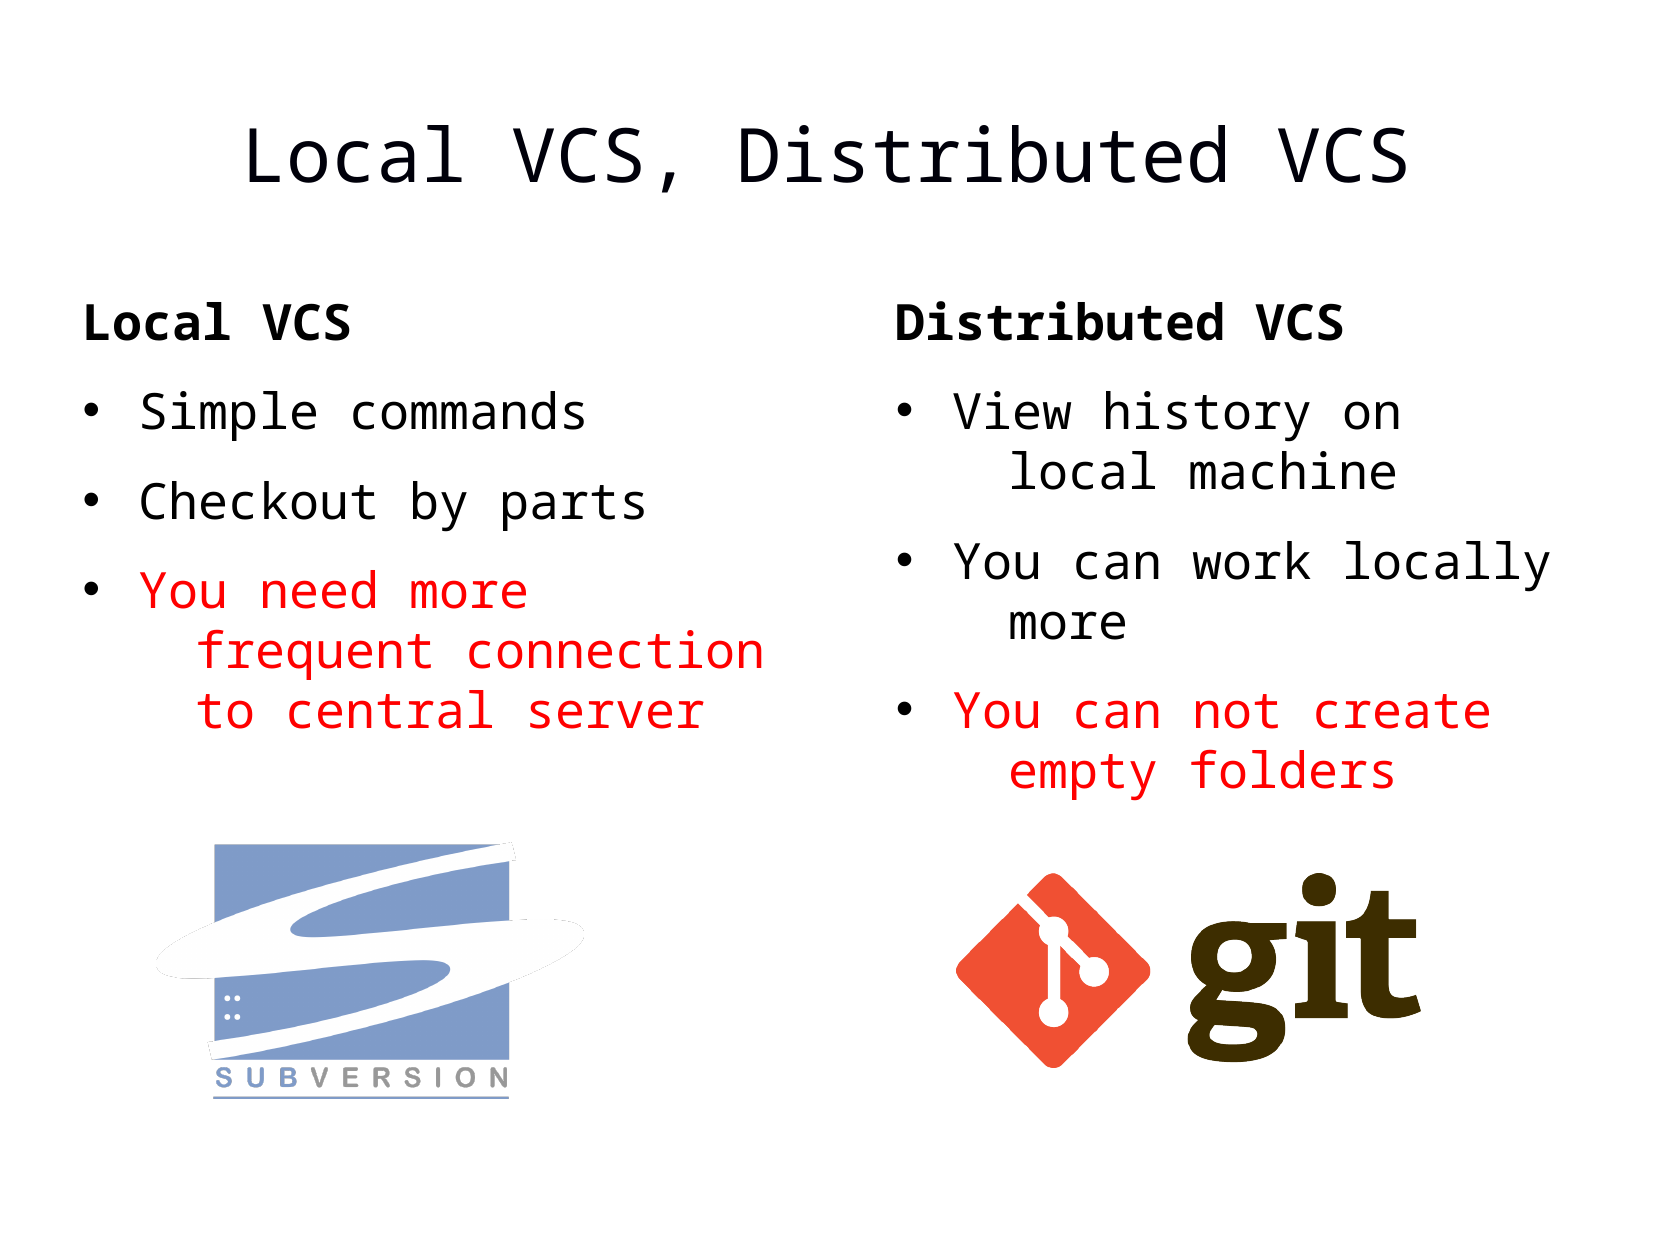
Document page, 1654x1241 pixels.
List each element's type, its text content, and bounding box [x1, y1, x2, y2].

picture [156, 842, 584, 1099]
text_box Distributed VCS View history on local machine You can work locally more You can not create empty folders [895, 290, 1571, 1010]
list Local VCS Simple commands Checkout by parts You need more frequent connection to central server [82, 290, 794, 1010]
title Local VCS, Distributed VCS [82, 49, 1571, 257]
picture [956, 873, 1421, 1068]
